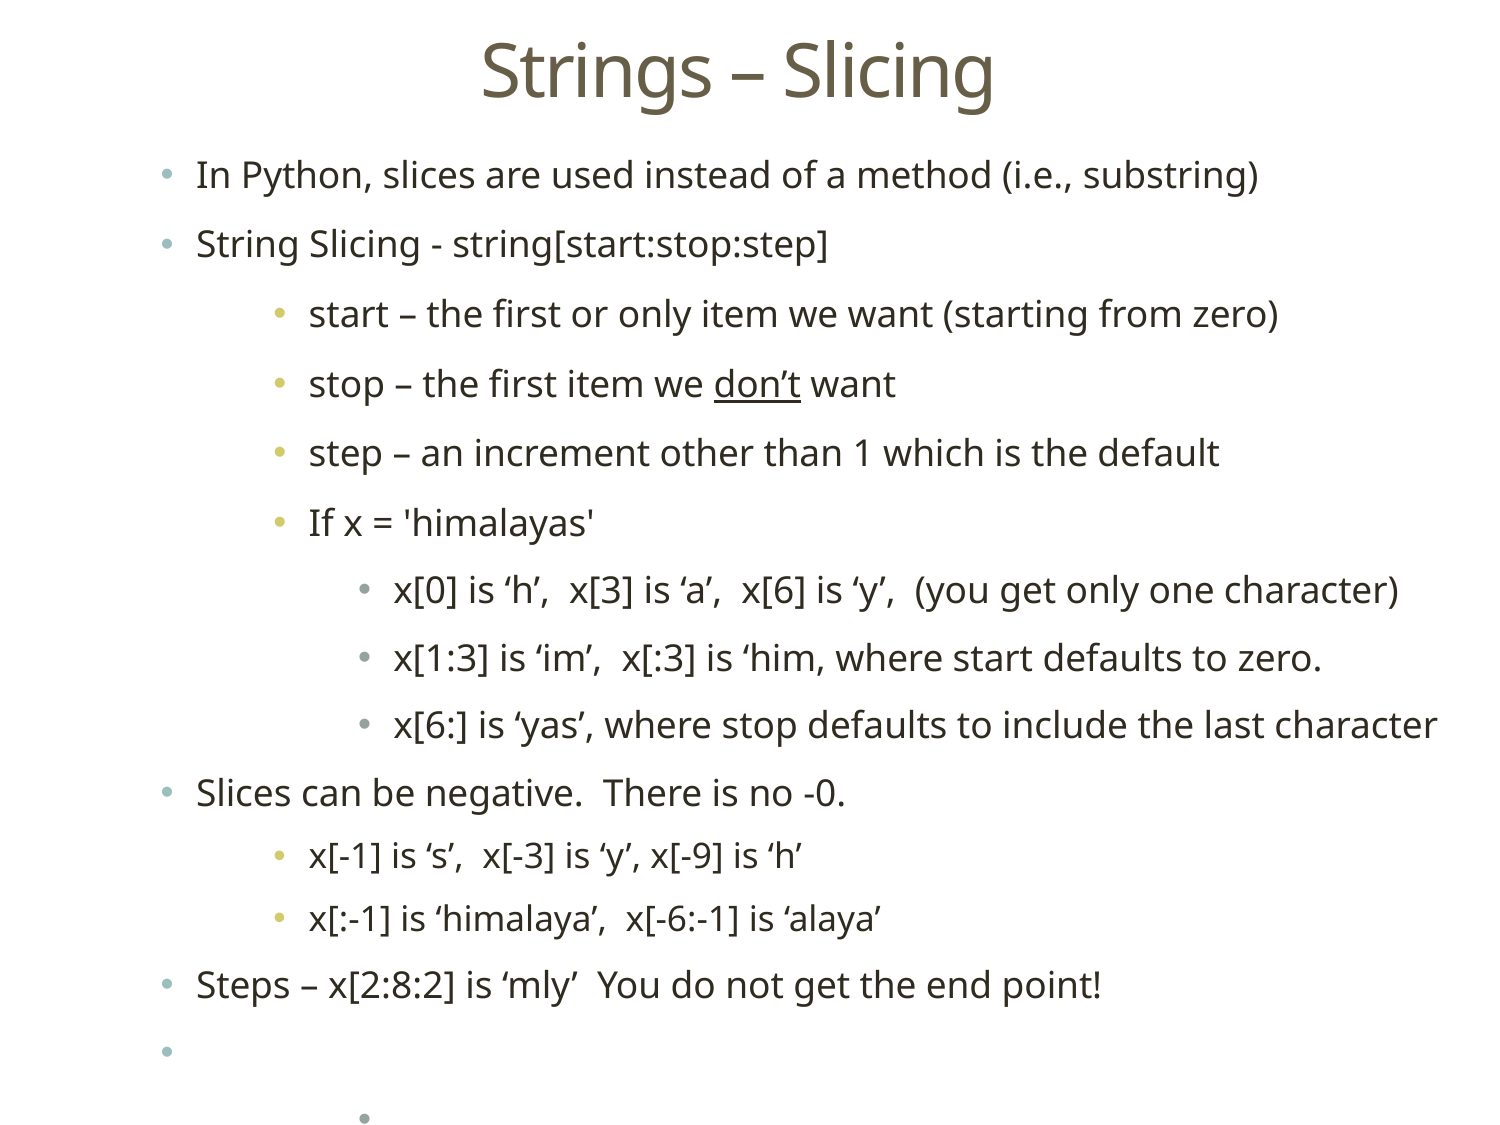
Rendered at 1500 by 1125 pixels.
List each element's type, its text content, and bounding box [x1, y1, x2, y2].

title Strings – Slicing [18, 3, 1460, 130]
list In Python, slices are used instead of a method (i.e., substring) String Slicing - string[start:stop:step] start – the first or only item we want (starting from zero) stop – the first item we don’t want step – an increment other than 1 which is the default If x = 'himalayas' x[0] is ‘h’, x[3] is ‘a’, x[6] is ‘y’, (you get only one character) x[1:3] is ‘im’, x[:3] is ‘him, where start defaults to zero. x[6:] is ‘yas’, where stop defaults to include the last character Slices can be negative. There is no -0. x[-1] is ‘s’, x[-3] is ‘y’, x[-9] is ‘h’ x[:-1] is ‘himalaya’, x[-6:-1] is ‘alaya’ Steps – x[2:8:2] is ‘mly’ You do not get the end point! [18, 130, 1460, 1092]
